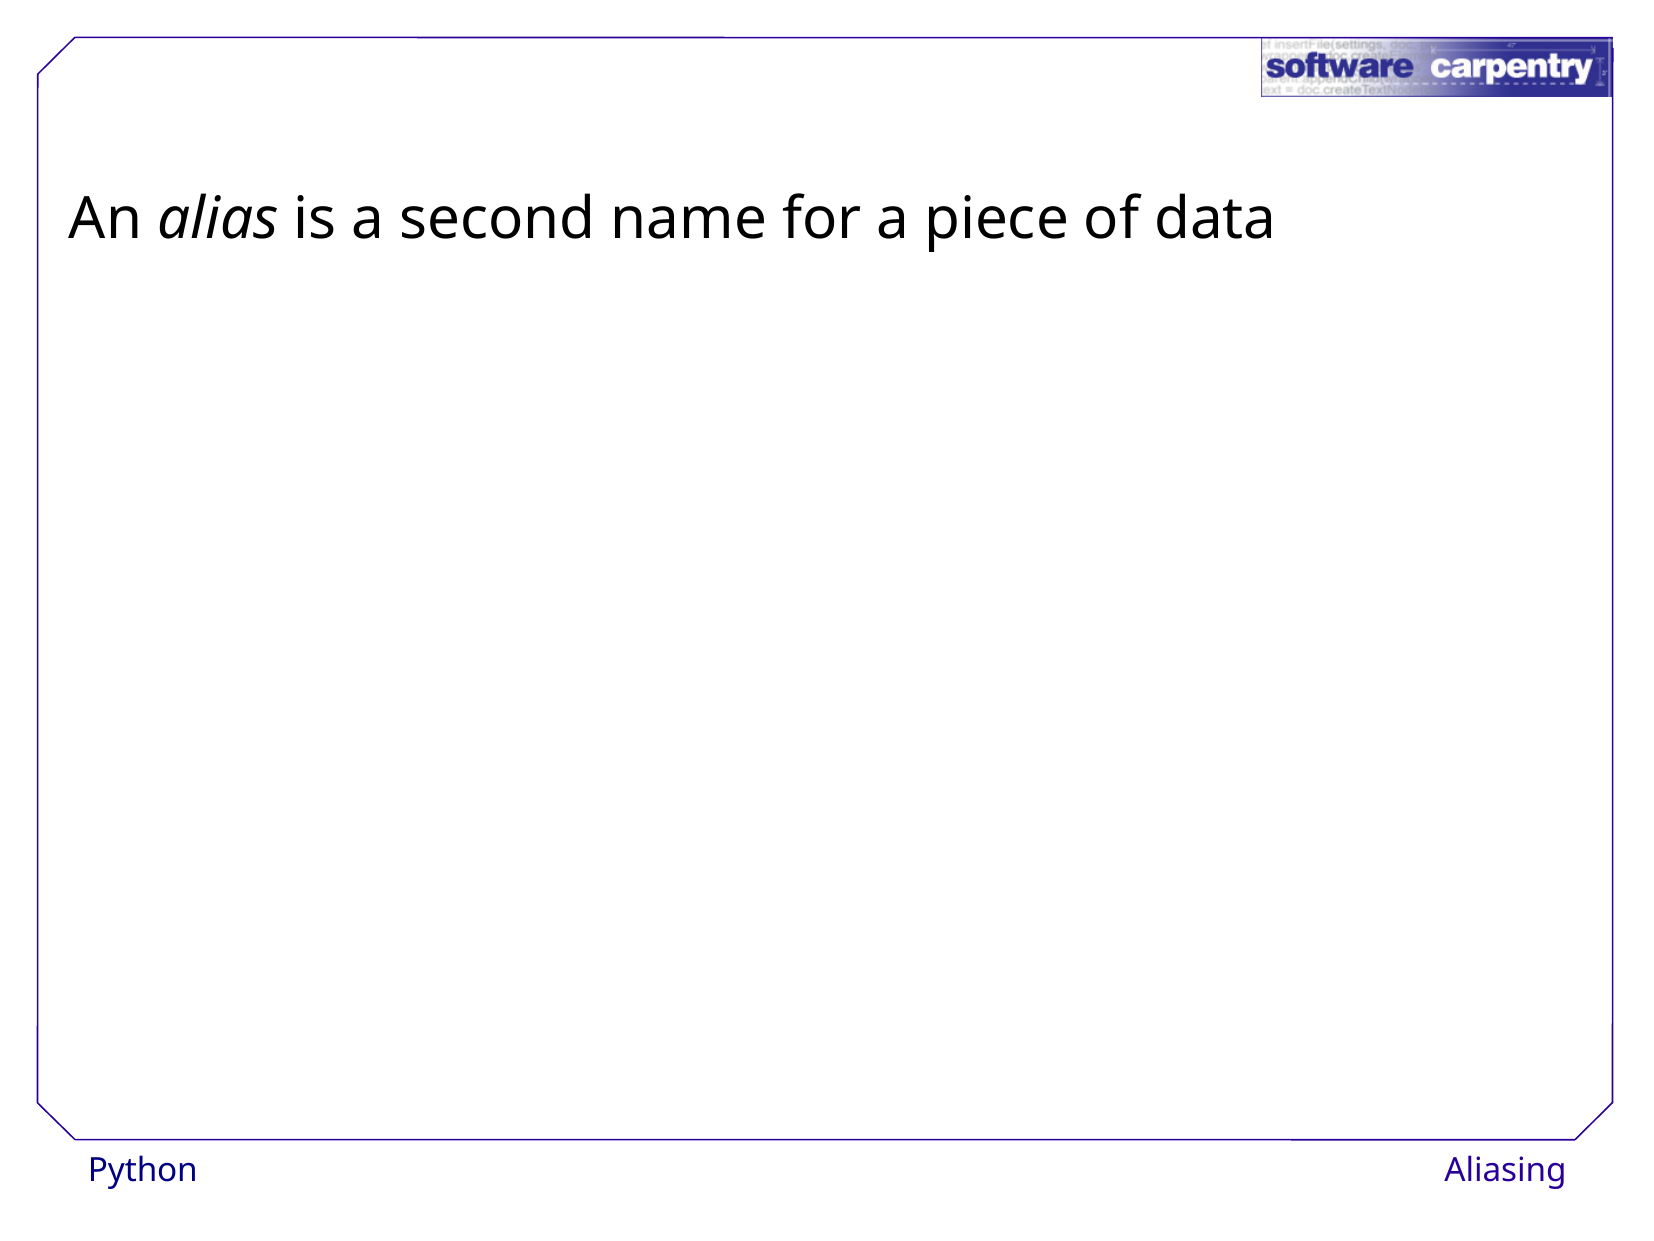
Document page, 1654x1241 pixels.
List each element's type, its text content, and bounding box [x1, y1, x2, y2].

text_box An alias is a second name for a piece of data [53, 138, 1442, 259]
picture [1261, 39, 1613, 97]
